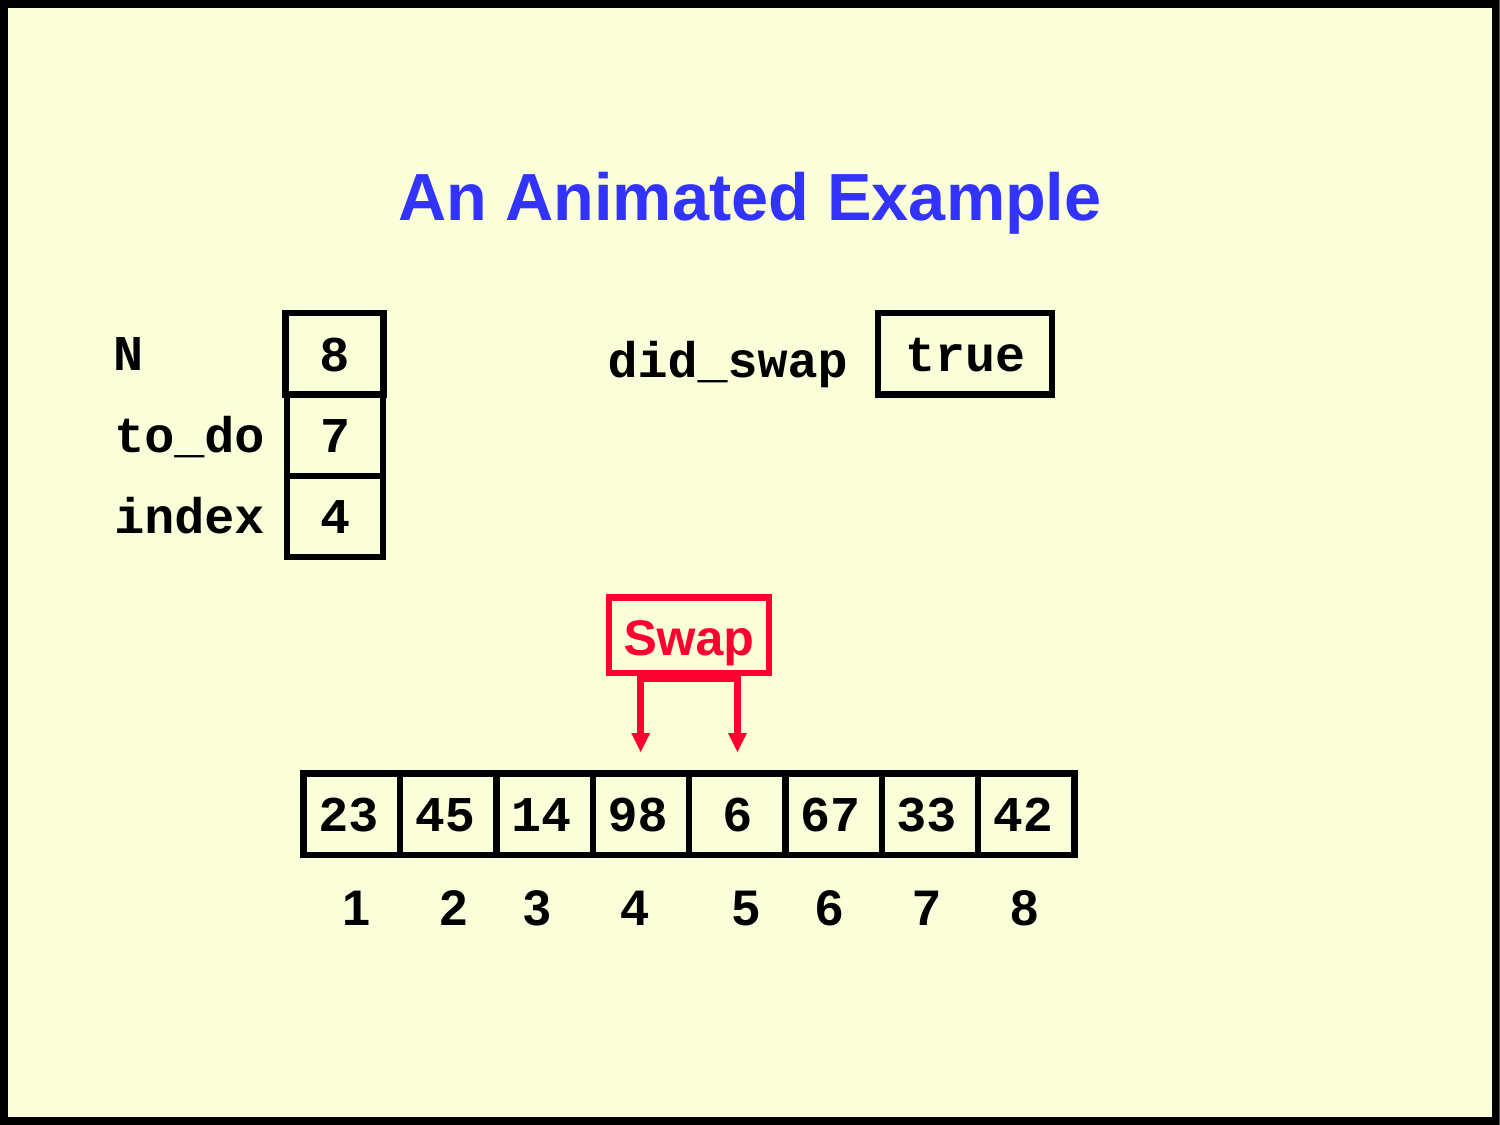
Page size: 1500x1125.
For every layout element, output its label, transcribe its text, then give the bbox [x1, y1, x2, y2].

text_box Swap [608, 597, 770, 674]
text_box 4 [286, 475, 384, 558]
text_box 8 [285, 313, 384, 395]
text_box 1 2 3 4 5 6 7 8 [327, 868, 1055, 944]
text_box index [99, 475, 280, 552]
text_box true [877, 313, 1053, 395]
text_box 33 [881, 773, 978, 855]
text_box 42 [978, 773, 1075, 855]
text_box did_swap [592, 319, 877, 395]
text_box 7 [286, 395, 384, 475]
text_box 23 [303, 773, 400, 855]
text_box to_do [99, 394, 280, 470]
title An Animated Example [112, 99, 1388, 288]
text_box 67 [786, 773, 881, 855]
text_box 98 [592, 773, 689, 855]
text_box 6 [689, 773, 786, 855]
text_box N [98, 313, 279, 389]
text_box 14 [497, 773, 592, 855]
text_box 45 [400, 773, 497, 855]
